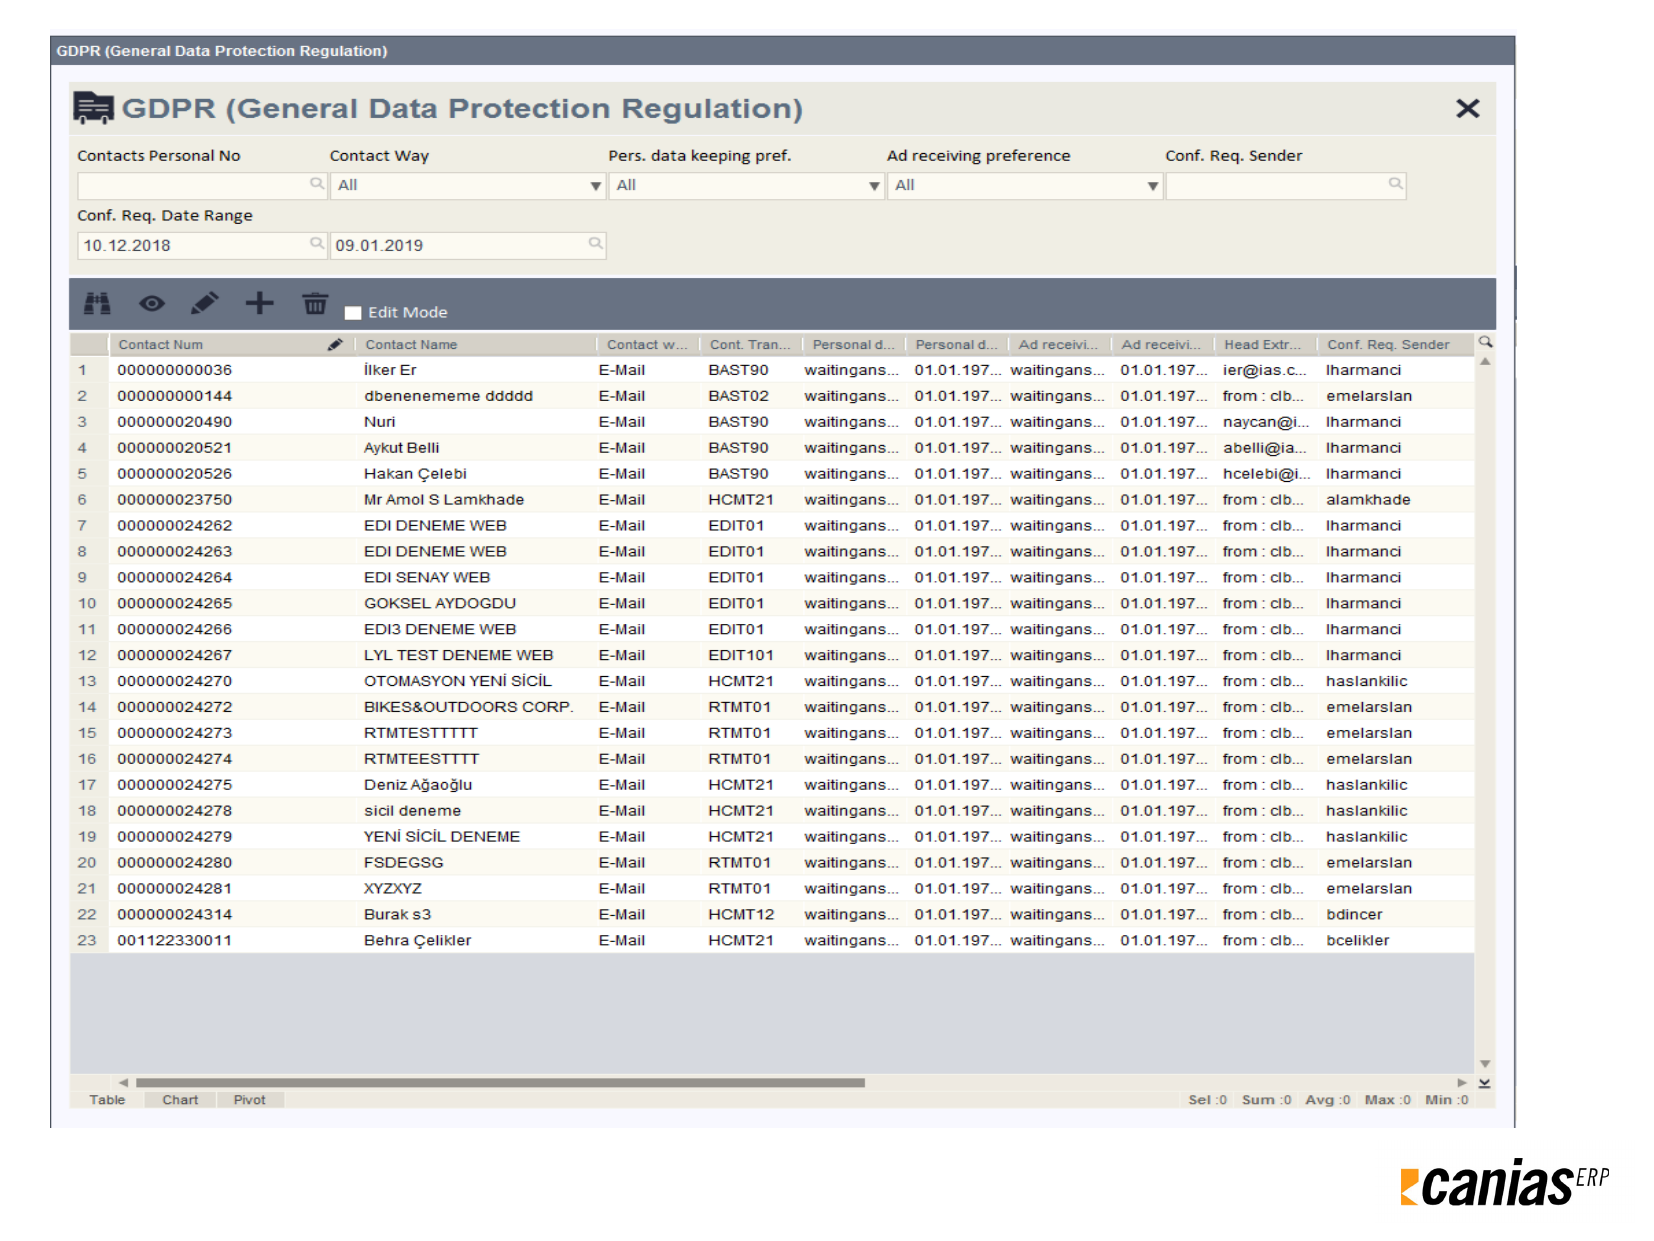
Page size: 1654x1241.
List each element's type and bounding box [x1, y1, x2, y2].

picture [50, 29, 1517, 1128]
picture [1375, 1140, 1635, 1223]
